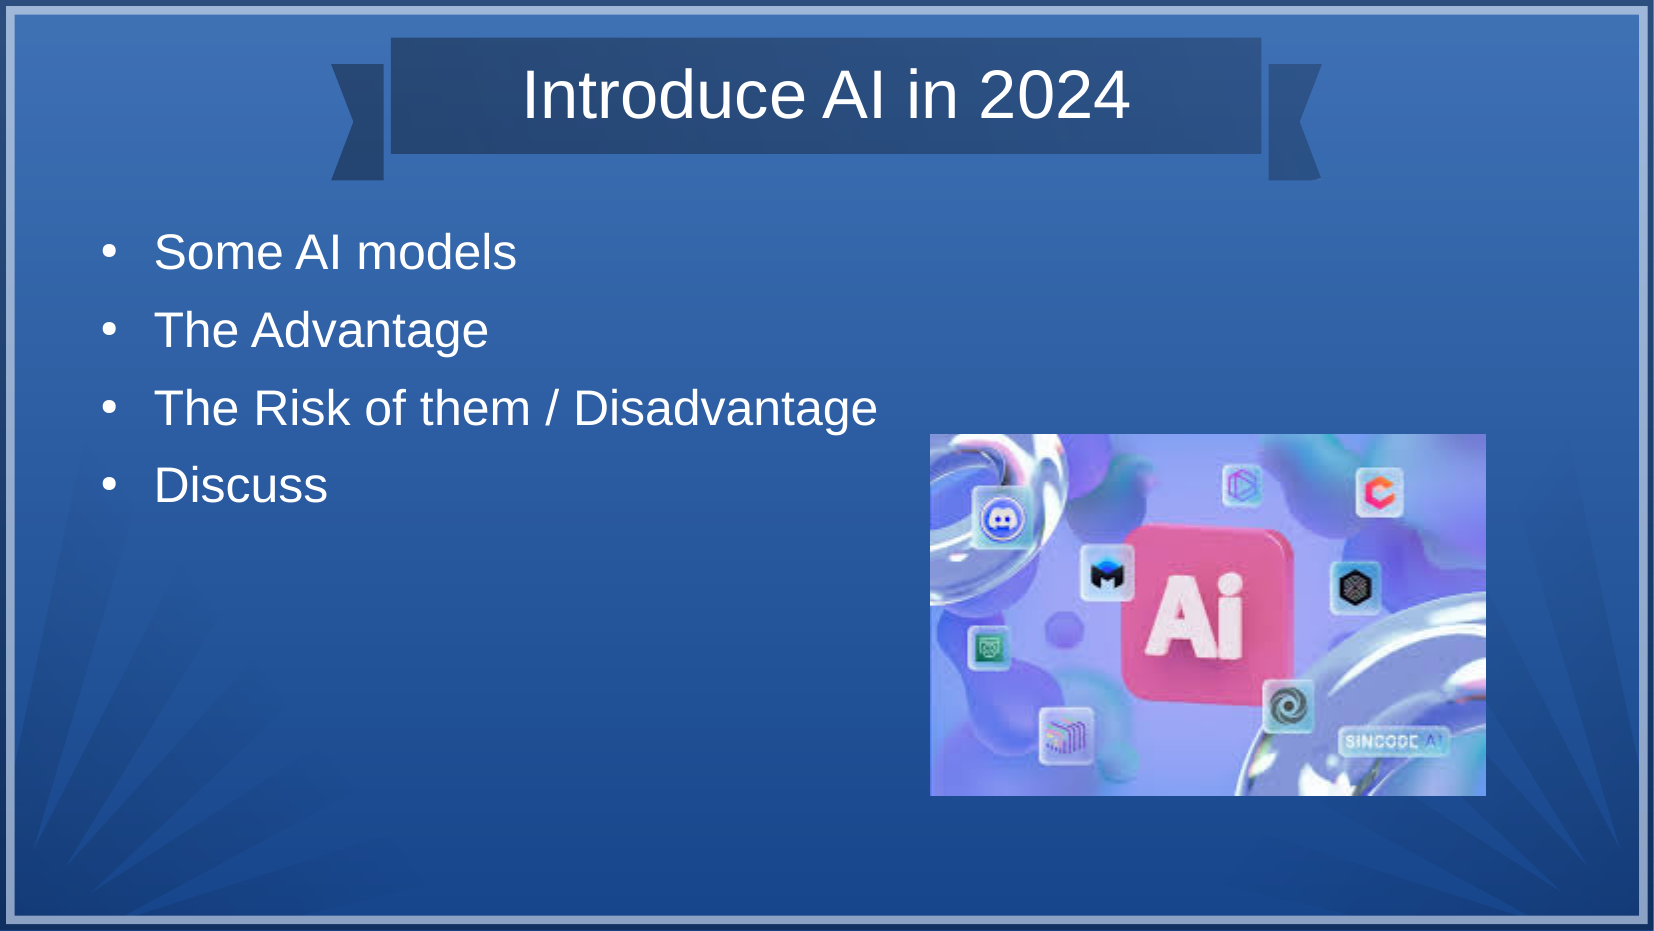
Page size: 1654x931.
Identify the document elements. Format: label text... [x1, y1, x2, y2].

list Some AI models The Advantage The Risk of them / Disadvantage Discuss [82, 224, 1571, 848]
picture [930, 434, 1486, 796]
title Introduce AI in 2024 [389, 35, 1264, 154]
